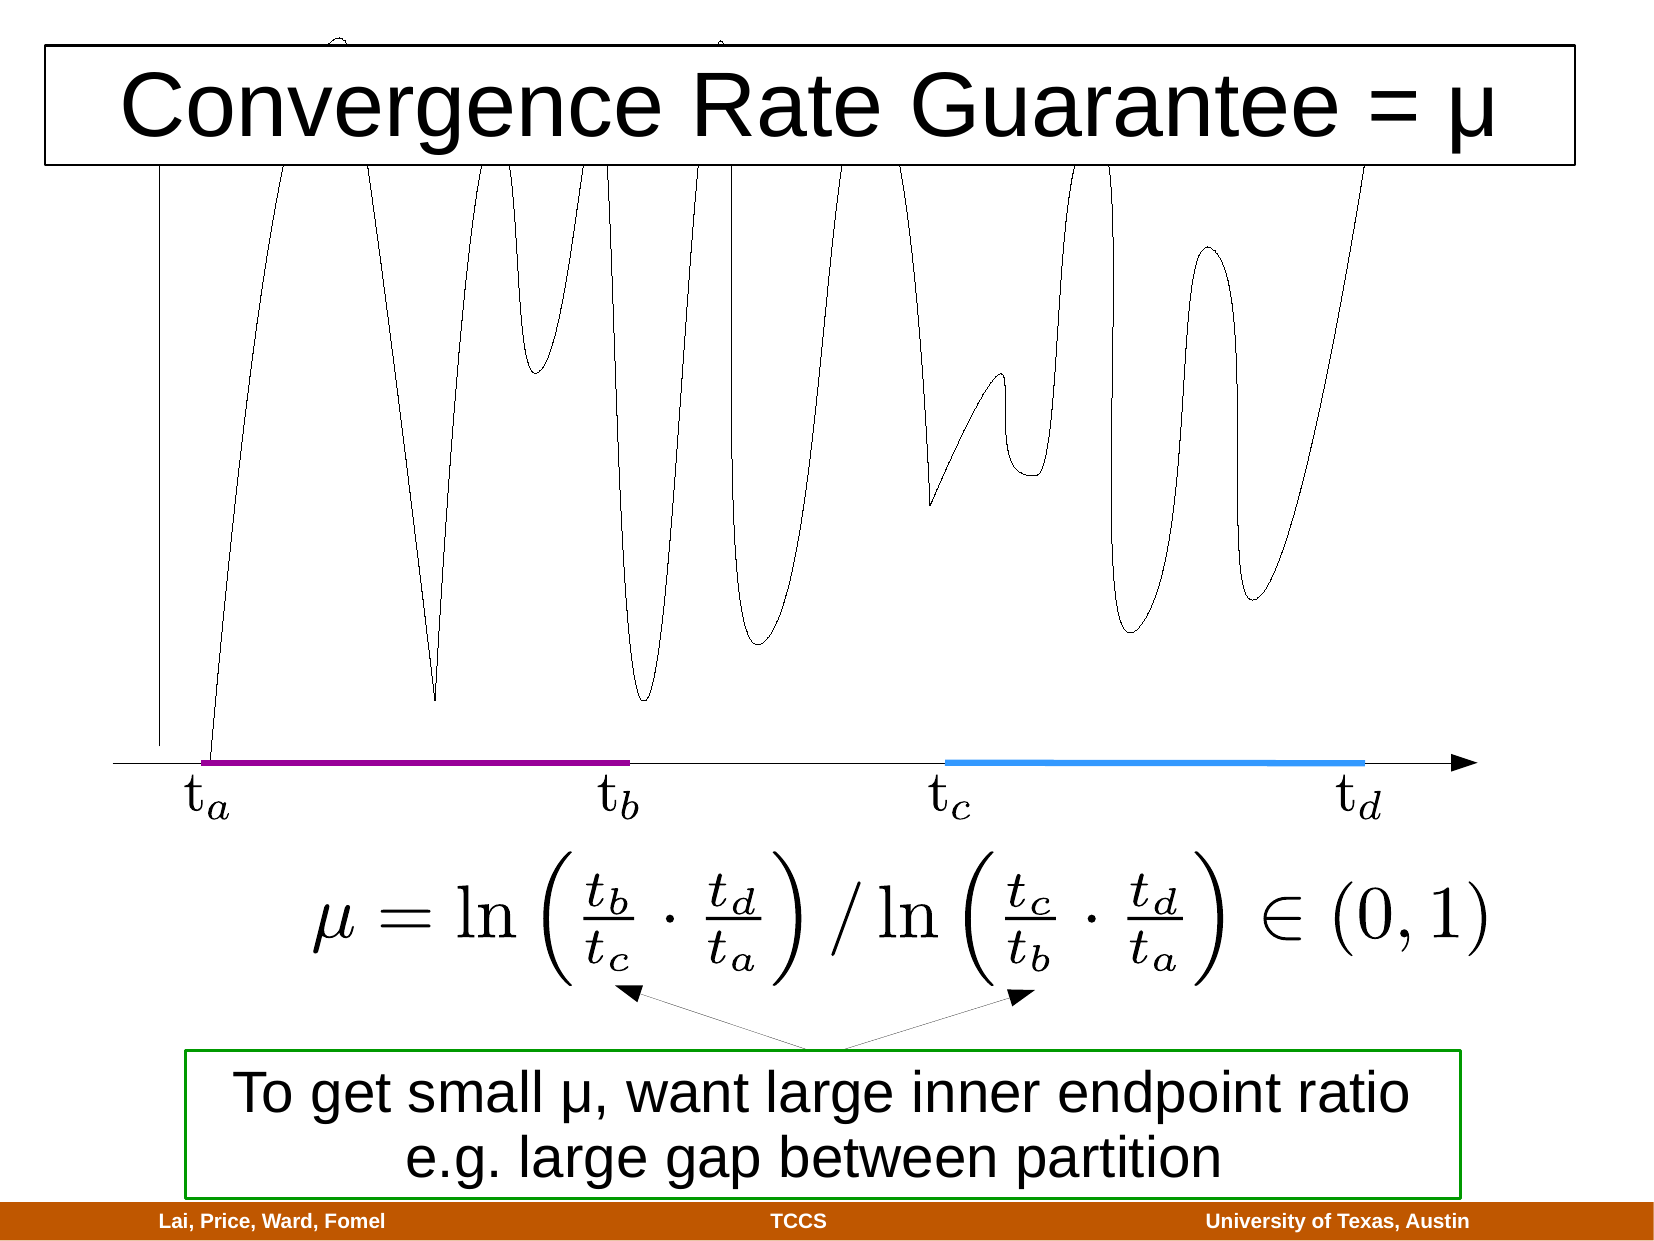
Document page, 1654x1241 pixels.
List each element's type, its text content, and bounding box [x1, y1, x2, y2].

text_box [183, 774, 231, 820]
text_box To get small μ, want large inner endpoint ratio e.g. large gap between partition [185, 1050, 1461, 1199]
text_box [1334, 774, 1382, 820]
text_box [596, 774, 640, 820]
text_box [927, 774, 971, 820]
text_box [310, 851, 1494, 986]
text_box Convergence Rate Guarantee = μ [45, 45, 1576, 165]
